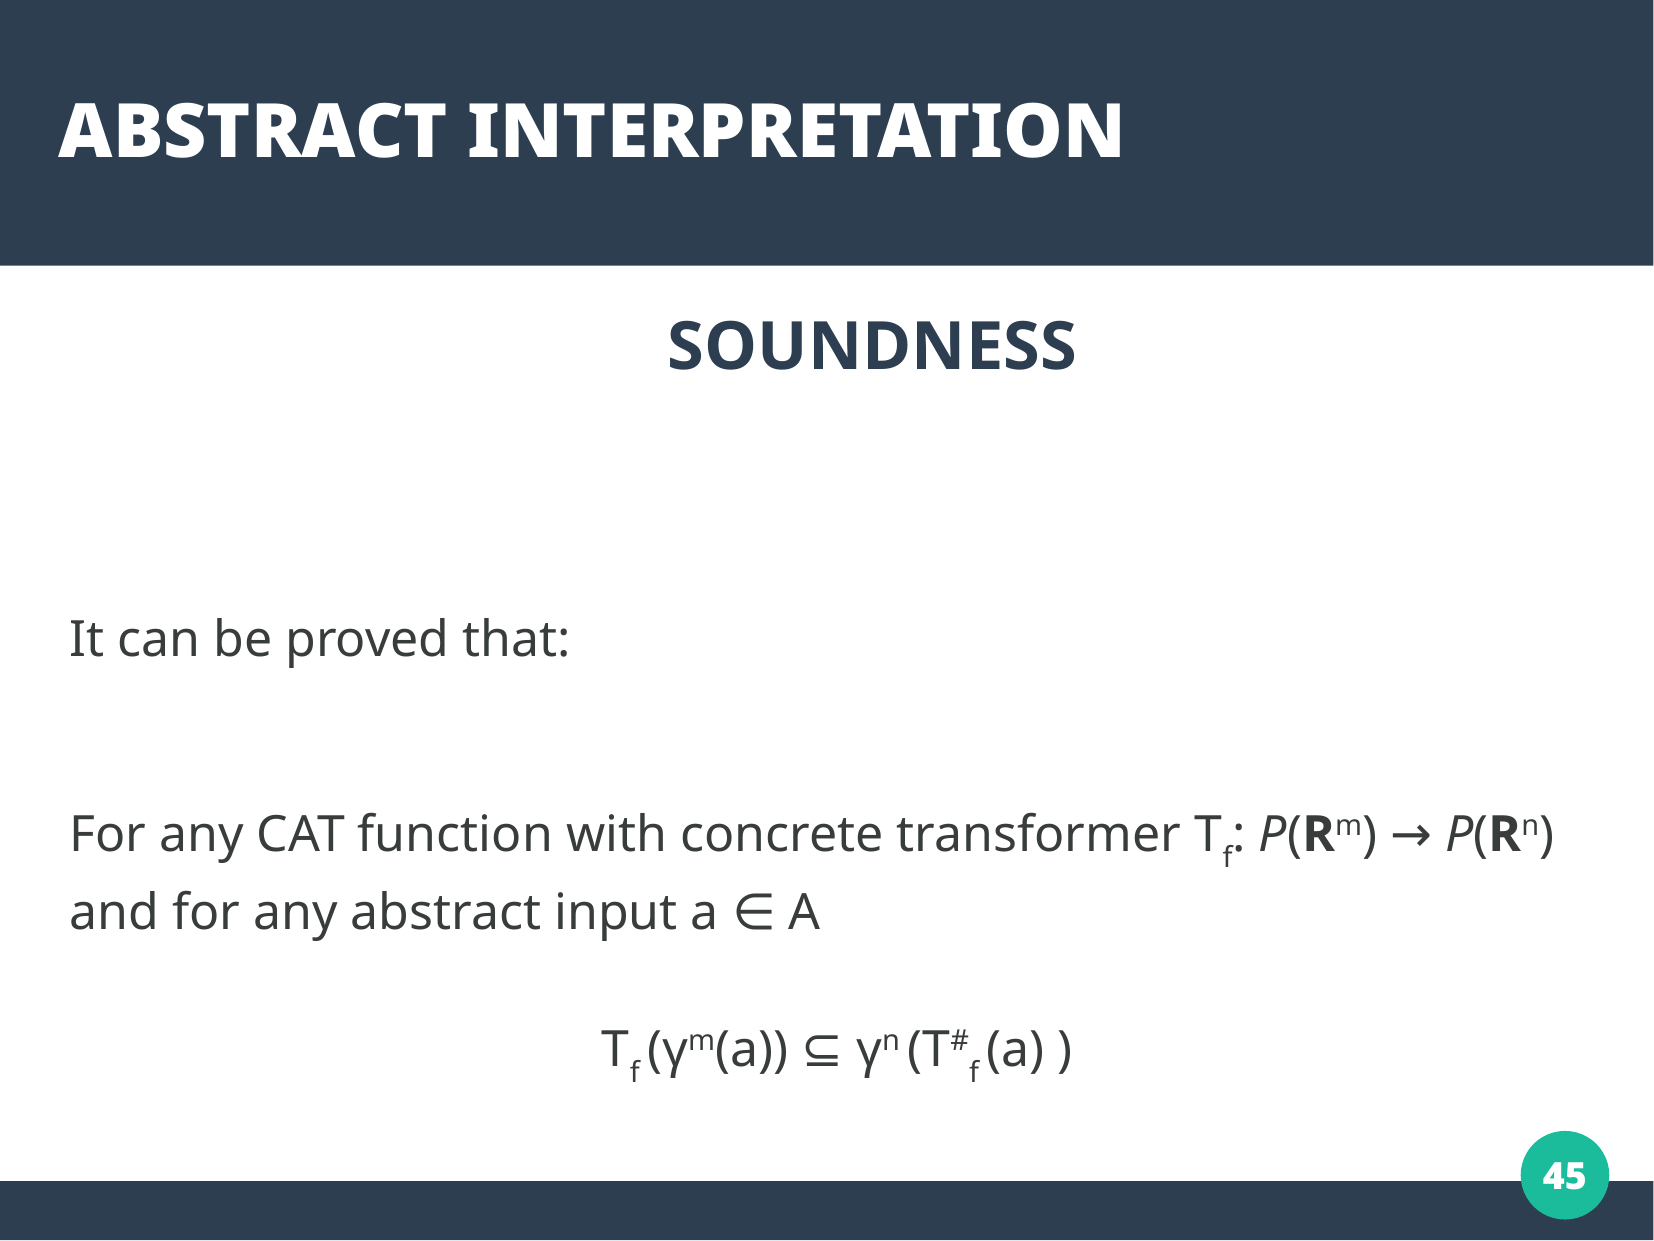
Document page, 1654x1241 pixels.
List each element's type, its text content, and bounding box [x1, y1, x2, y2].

list SOUNDNESS It can be proved that: For any CAT function with concrete transformer Tf: P(Rm) → P(Rn) and for any abstract input a ∈ A Tf (γm(a)) ⊆ γn (T#f (a) ) [69, 298, 1606, 1156]
title ABSTRACT INTERPRETATION [59, 49, 1595, 207]
